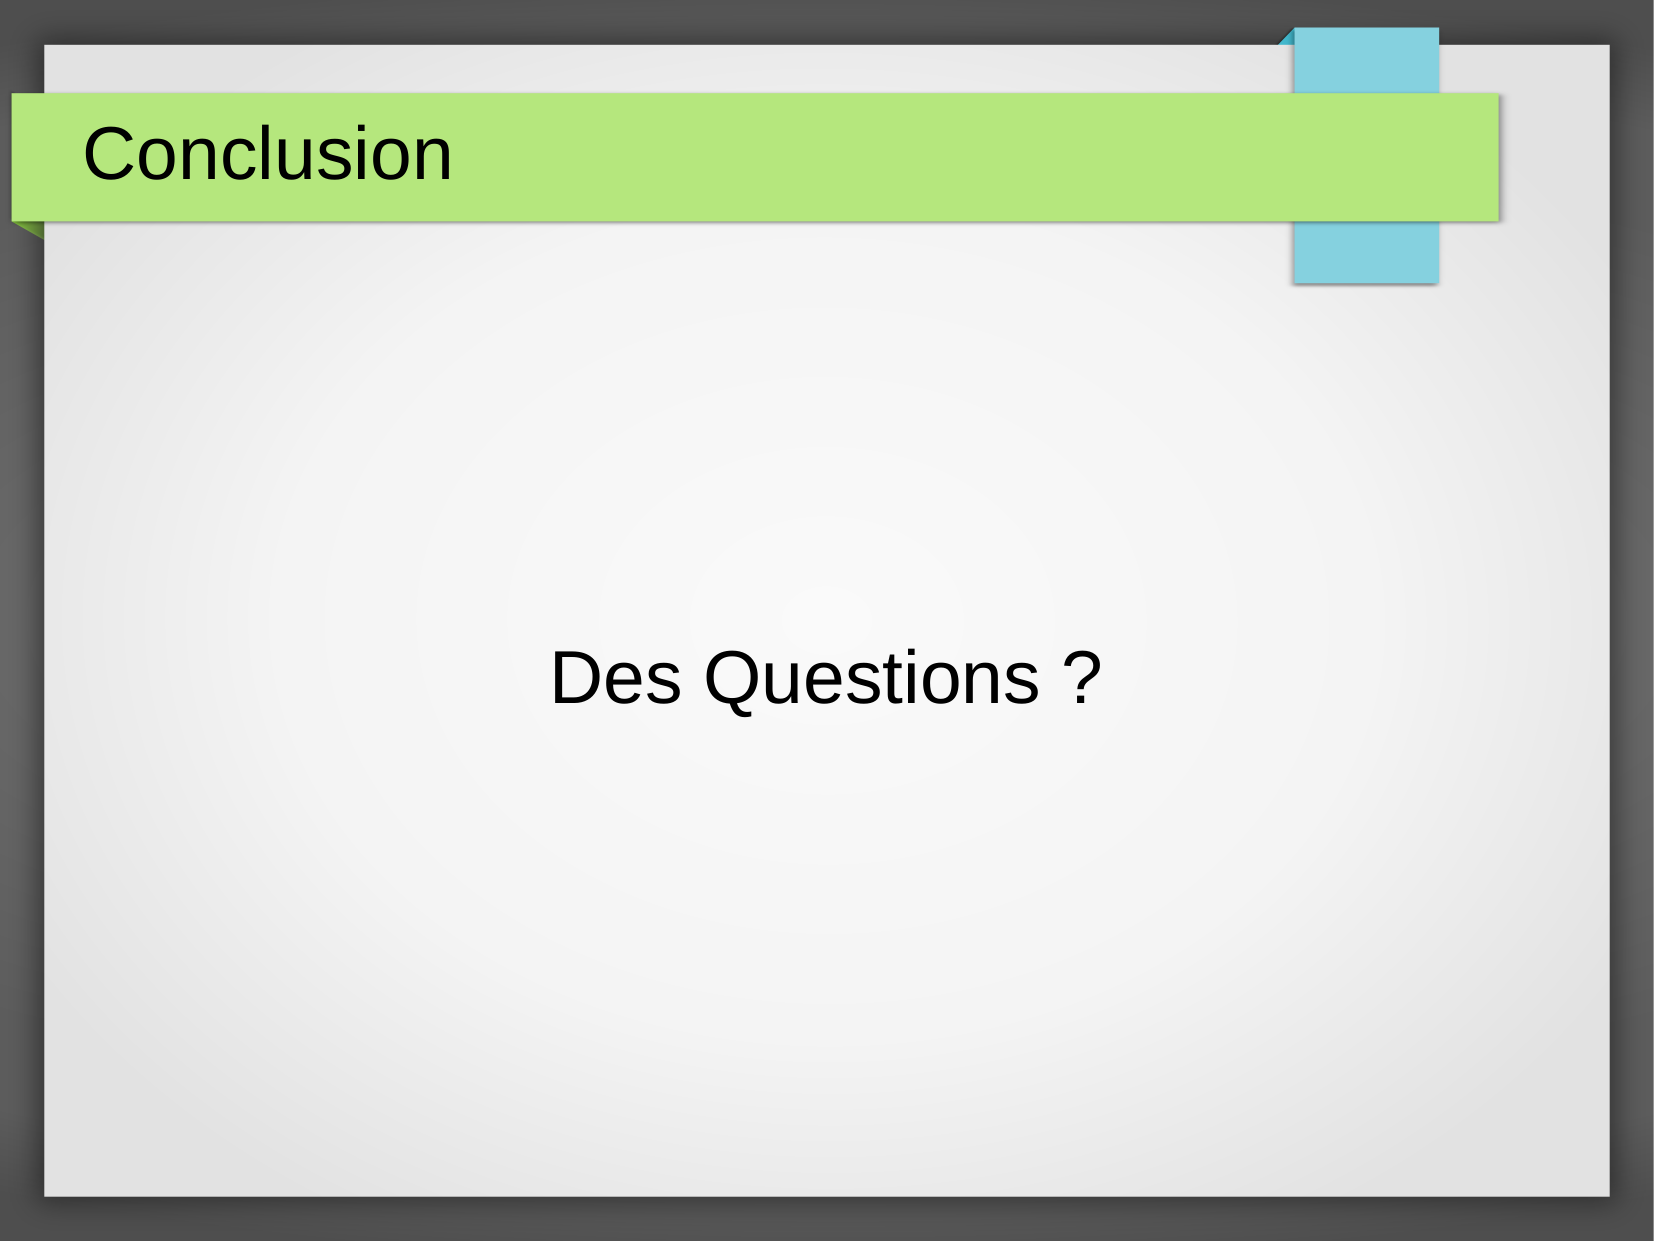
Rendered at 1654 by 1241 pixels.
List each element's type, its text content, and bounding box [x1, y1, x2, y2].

picture [0, 0, 1654, 1241]
title Conclusion [82, 94, 1264, 213]
list Des Questions ? [82, 295, 1571, 1015]
